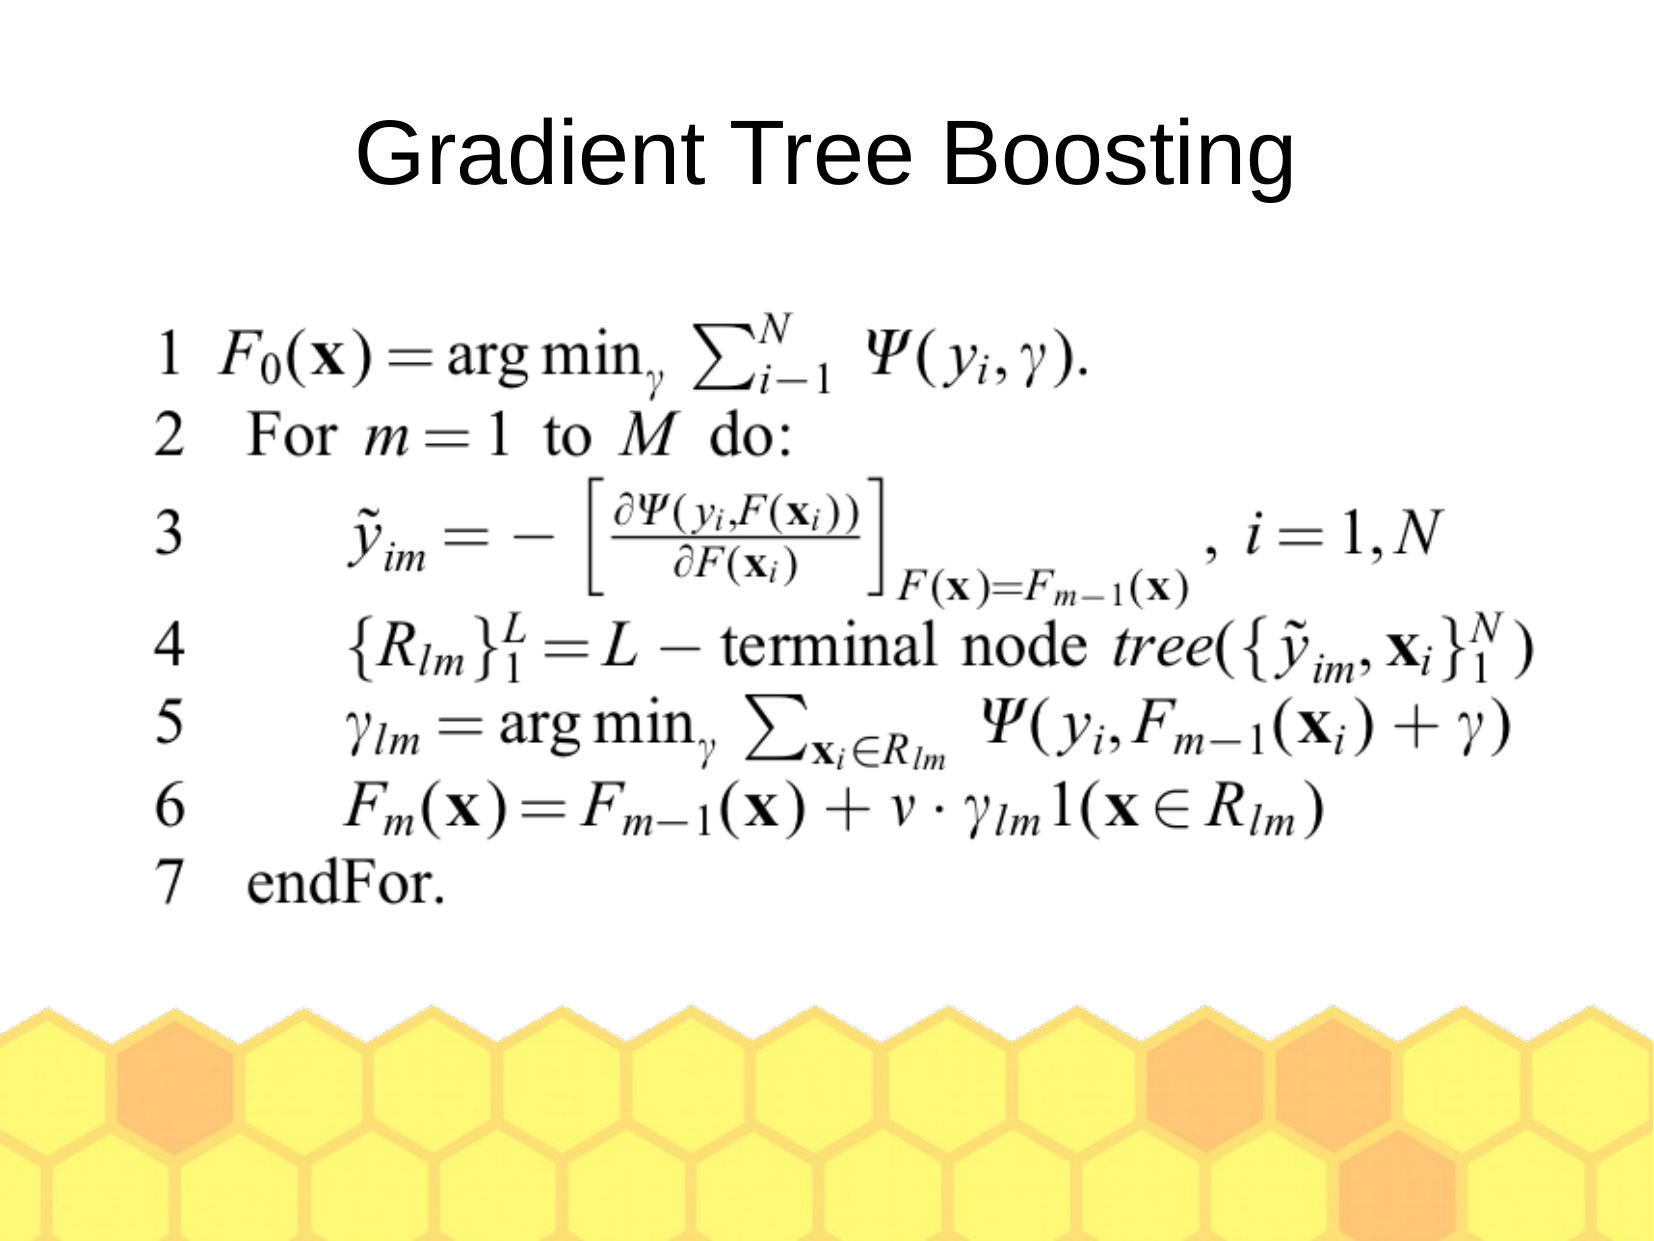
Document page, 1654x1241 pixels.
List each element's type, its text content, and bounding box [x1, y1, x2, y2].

picture [0, 1001, 1654, 1241]
picture [129, 305, 1559, 934]
title Gradient Tree Boosting [82, 49, 1571, 257]
